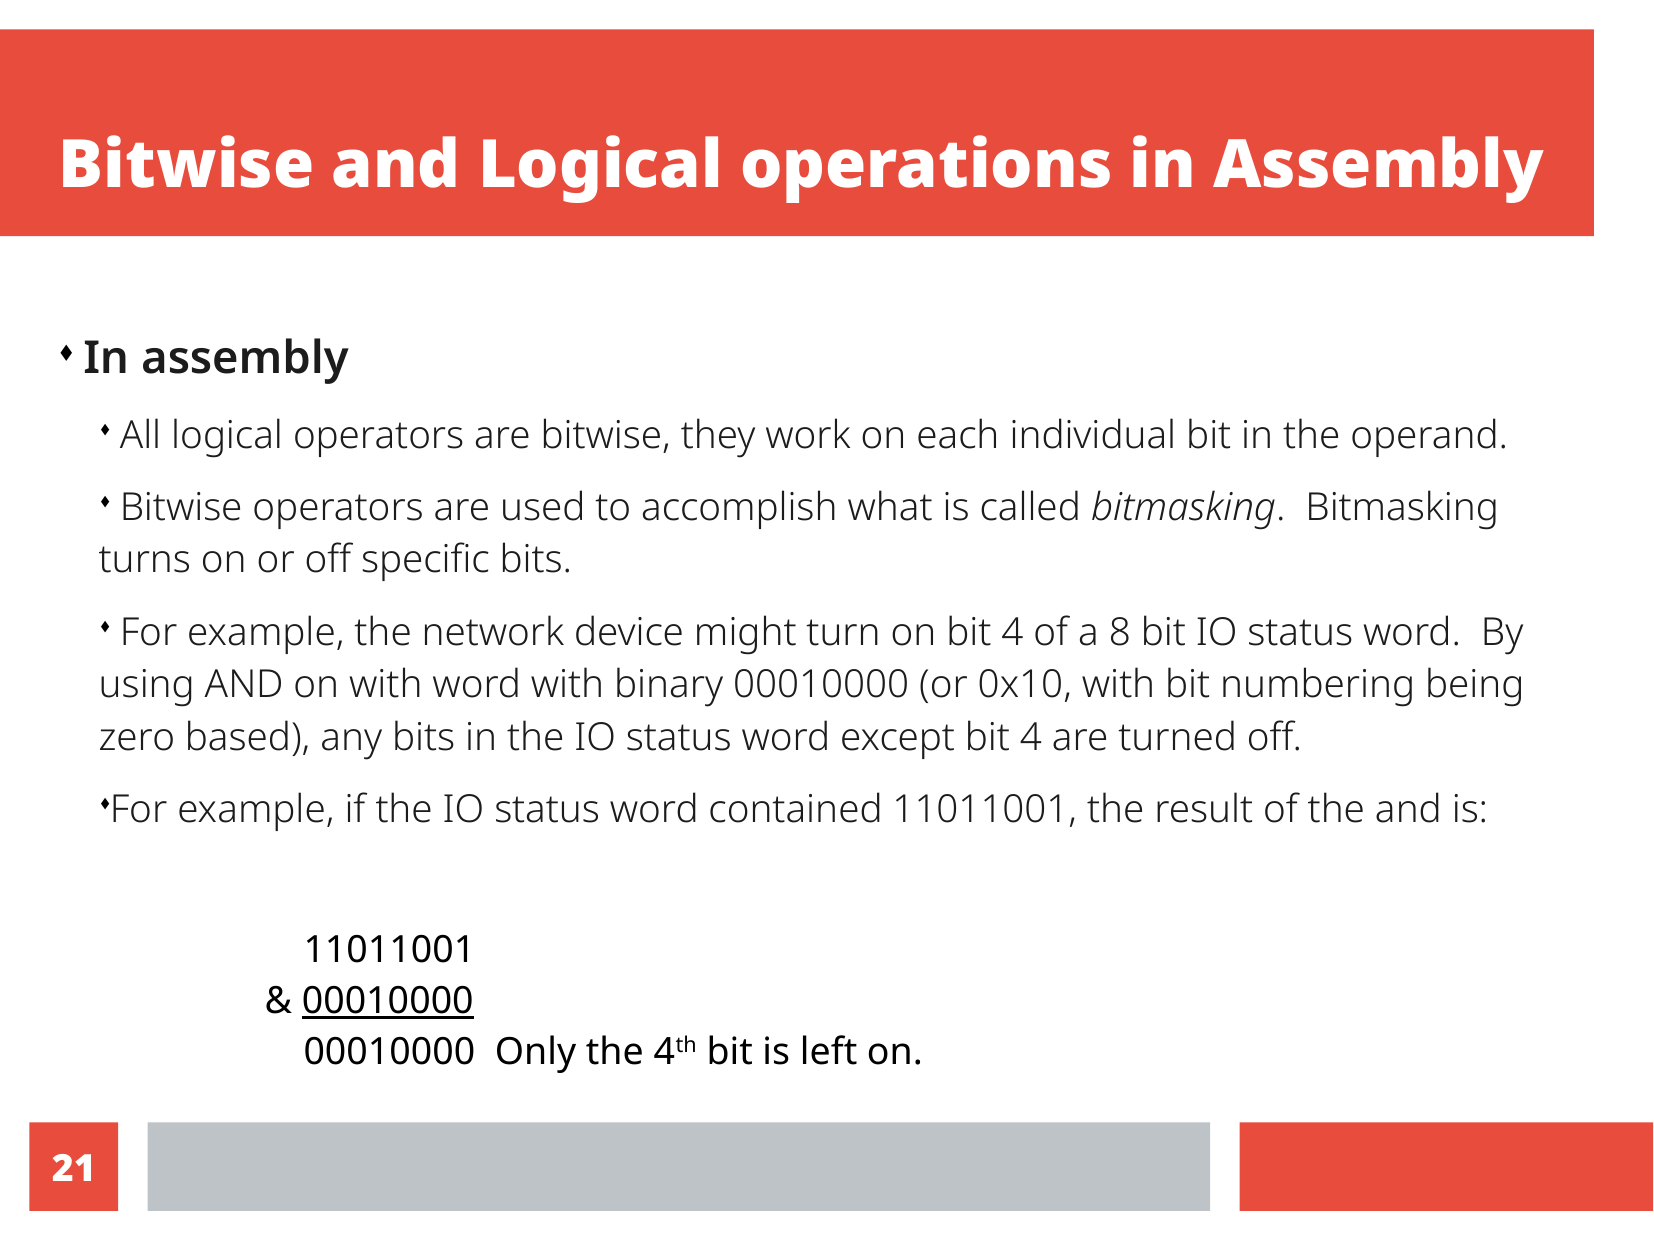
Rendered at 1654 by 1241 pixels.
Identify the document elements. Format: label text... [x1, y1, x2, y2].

list In assembly All logical operators are bitwise, they work on each individual bit in the operand. Bitwise operators are used to accomplish what is called bitmasking. Bitmasking turns on or off specific bits. For example, the network device might turn on bit 4 of a 8 bit IO status word. By using AND on with word with binary 00010000 (or 0x10, with bit numbering being zero based), any bits in the IO status word except bit 4 are turned off. For example, if the IO status word contained 11011001, the result of the and is: [58, 324, 1531, 886]
title Bitwise and Logical operations in Assembly [58, 59, 1594, 207]
text_box 11011001 & 00010000 00010000 Only the 4th bit is left on. [240, 915, 946, 1072]
